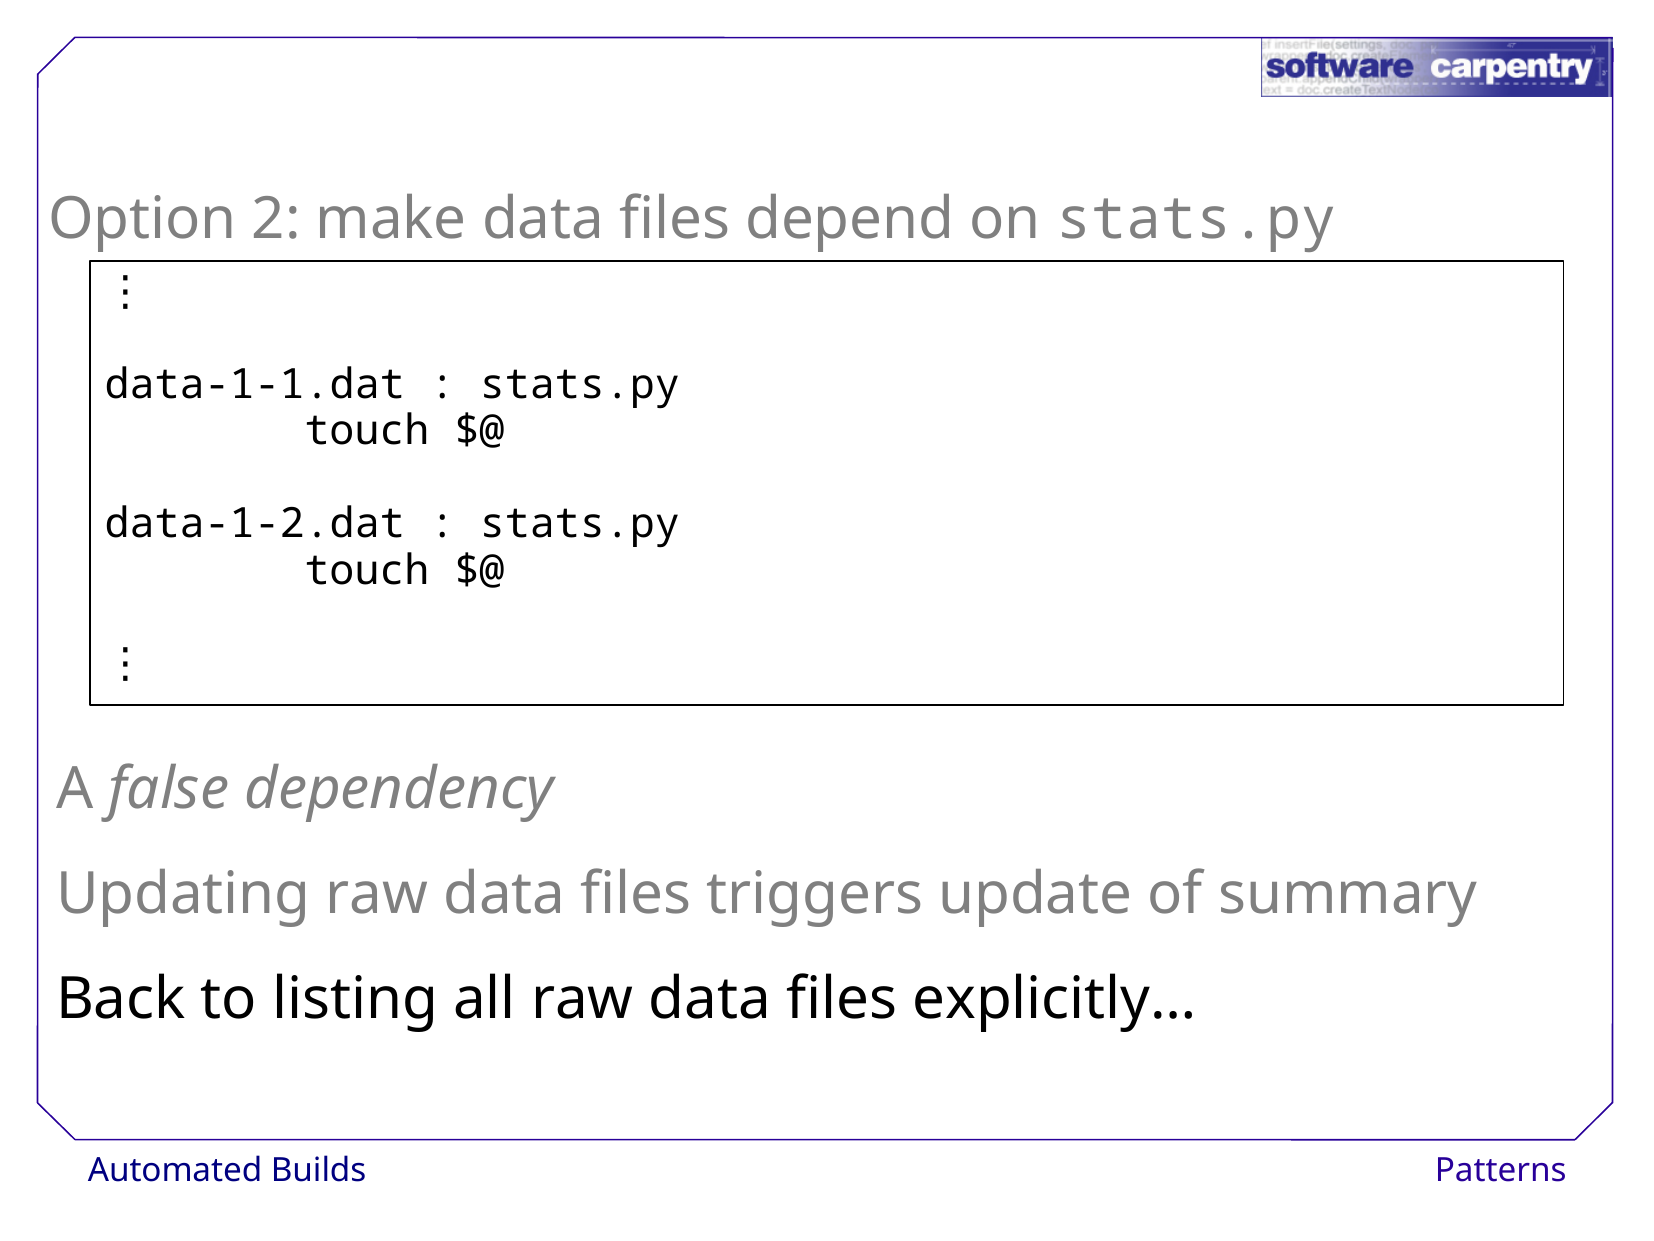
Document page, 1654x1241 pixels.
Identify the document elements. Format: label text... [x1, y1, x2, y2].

picture [1261, 39, 1613, 97]
text_box Option 2: make data files depend on stats.py [33, 138, 1502, 259]
text_box ⋮ data-1-1.dat : stats.py touch $@ data-1-2.dat : stats.py touch $@ ⋮ [89, 260, 1564, 706]
text_box A false dependency Updating raw data files triggers update of summary Back to listing all raw data files explicitly… [41, 707, 1643, 1038]
